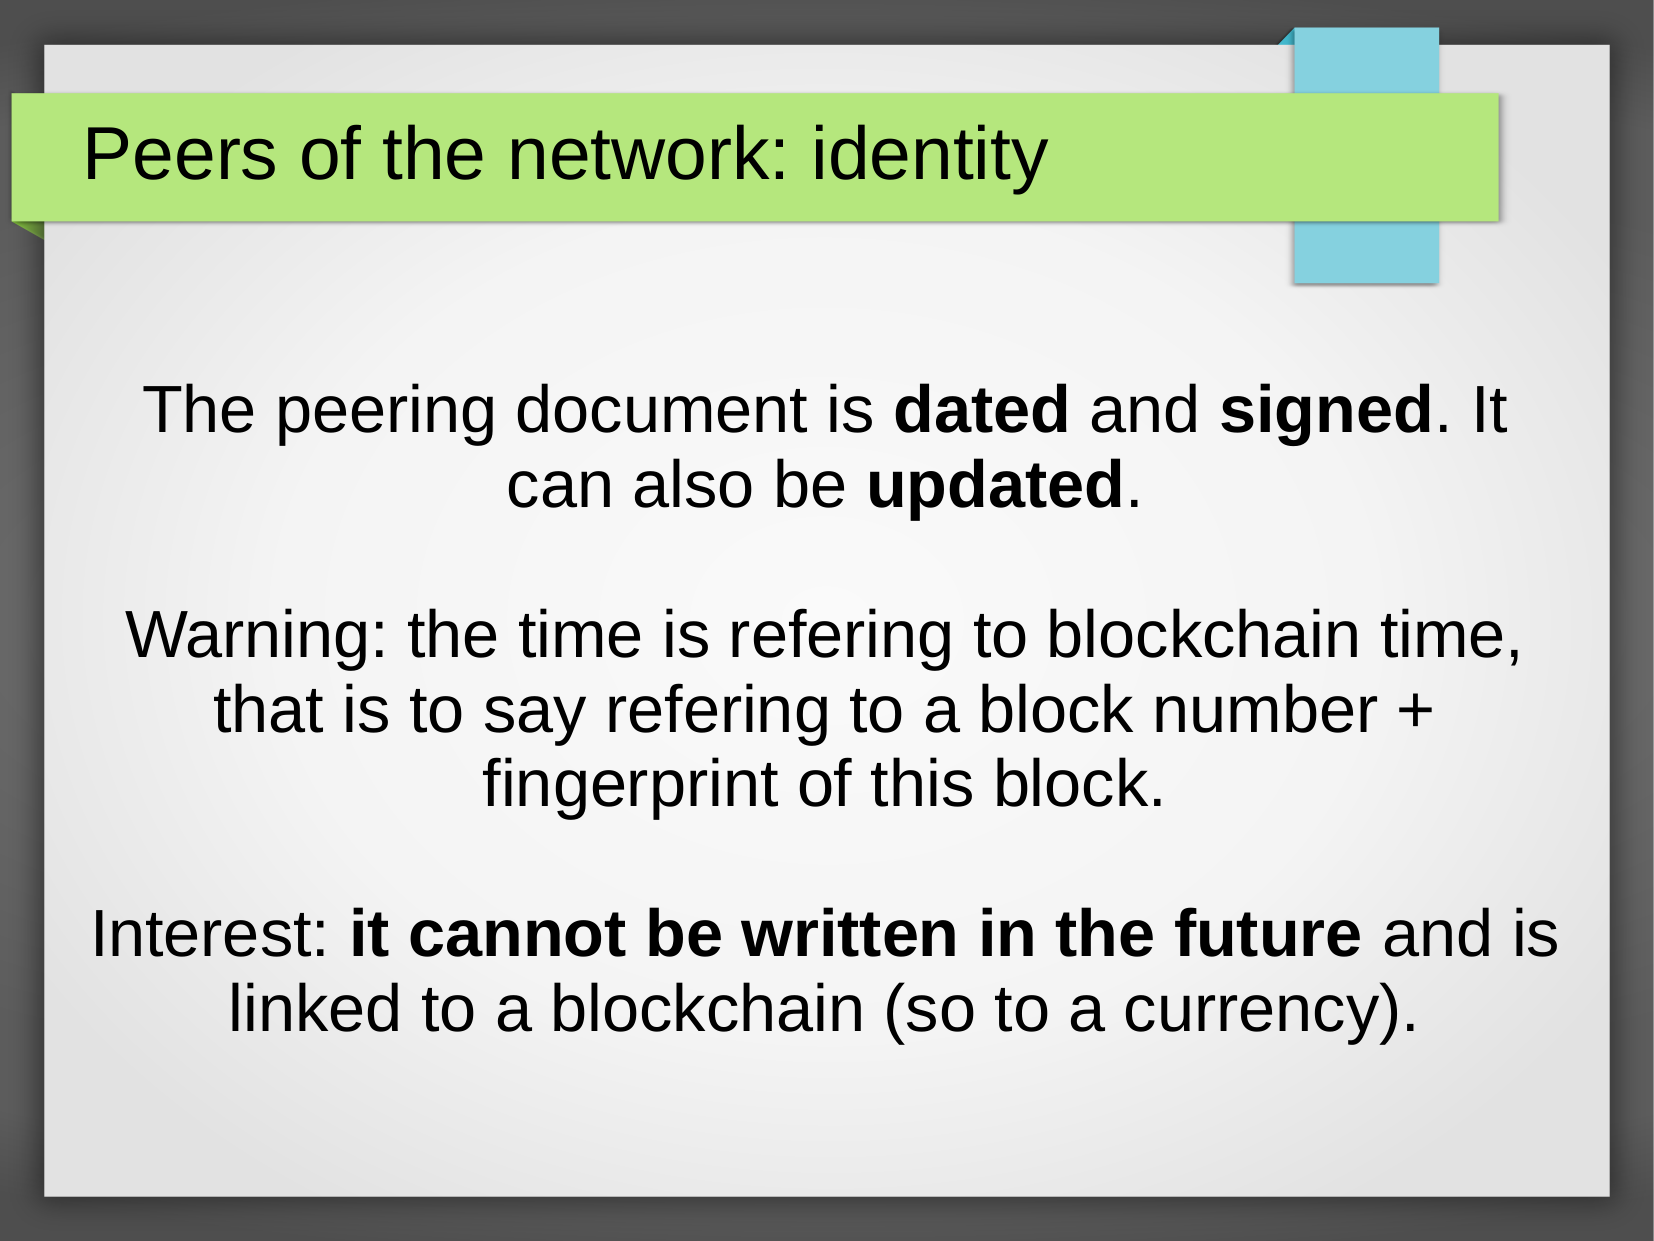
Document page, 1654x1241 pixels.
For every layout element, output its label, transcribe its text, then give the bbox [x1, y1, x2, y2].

title Peers of the network: identity [82, 94, 1501, 213]
subtitle The peering document is dated and signed. It can also be updated. Warning: the time is refering to blockchain time, that is to say refering to a block number + fingerprint of this block. Interest: it cannot be written in the future and is linked to a blockchain (so to a currency). [81, 349, 1570, 1069]
picture [0, 0, 1654, 1241]
